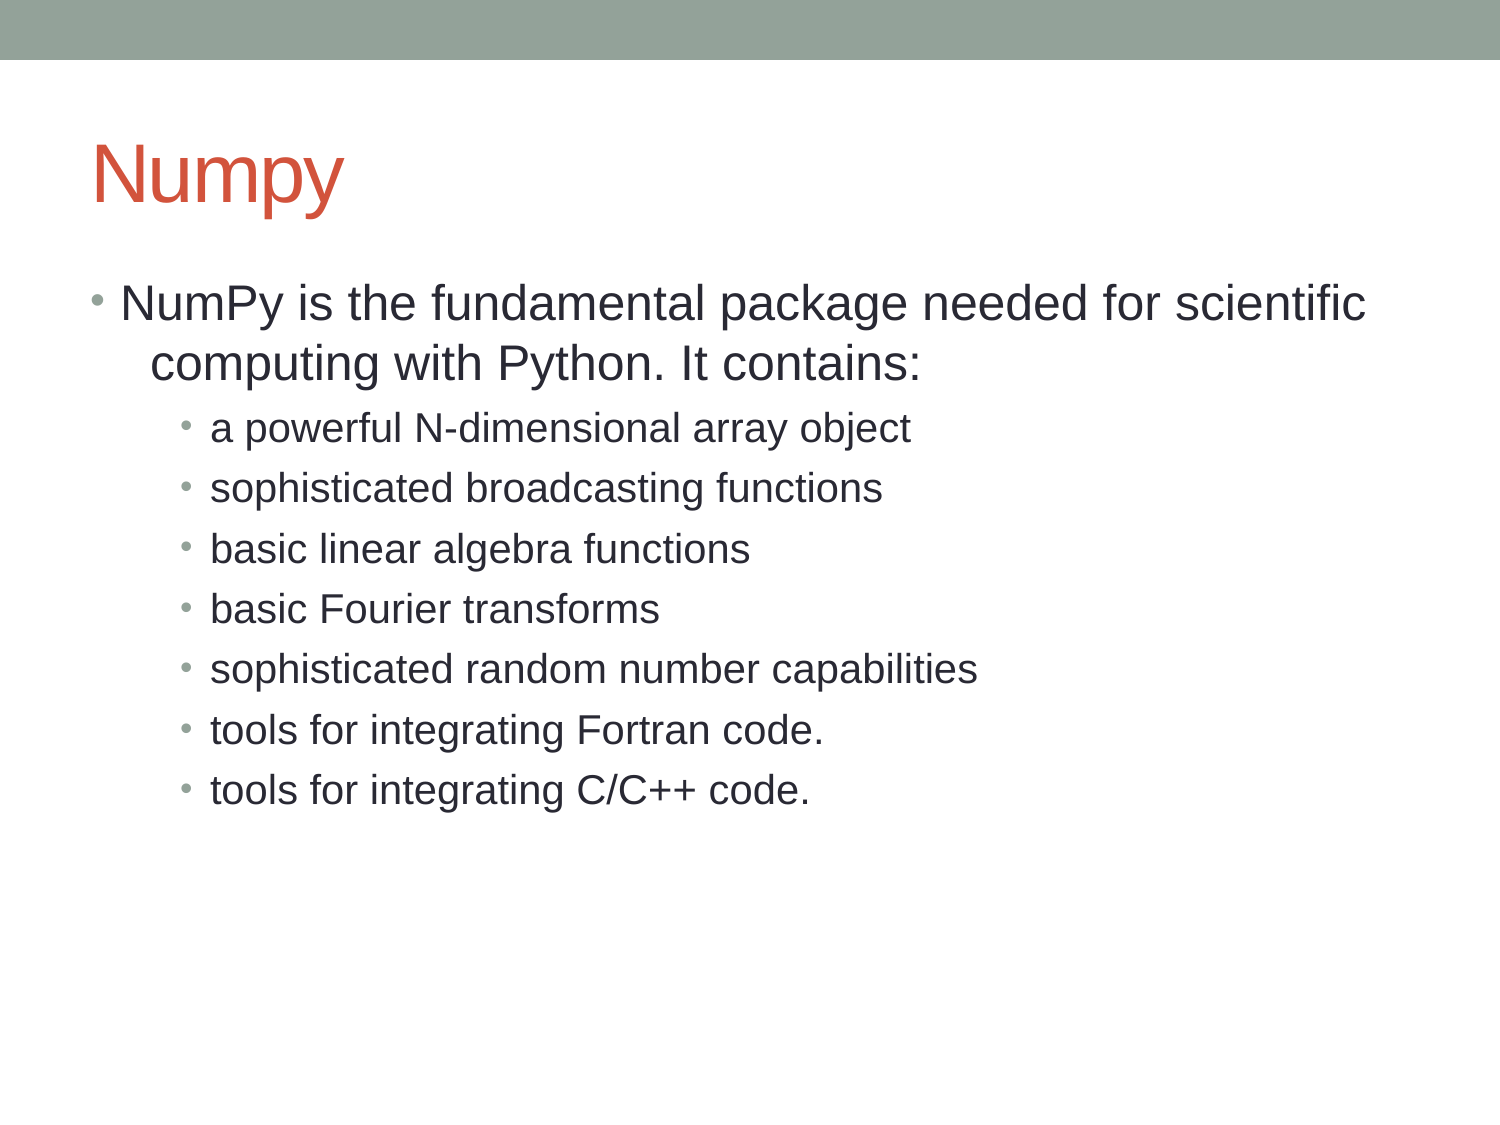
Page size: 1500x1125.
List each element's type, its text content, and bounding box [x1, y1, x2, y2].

title Numpy [75, 87, 1426, 251]
list NumPy is the fundamental package needed for scientific computing with Python. It contains: a powerful N-dimensional array object sophisticated broadcasting functions basic linear algebra functions basic Fourier transforms sophisticated random number capabilities tools for integrating Fortran code. tools for integrating C/C++ code. [75, 262, 1426, 1063]
